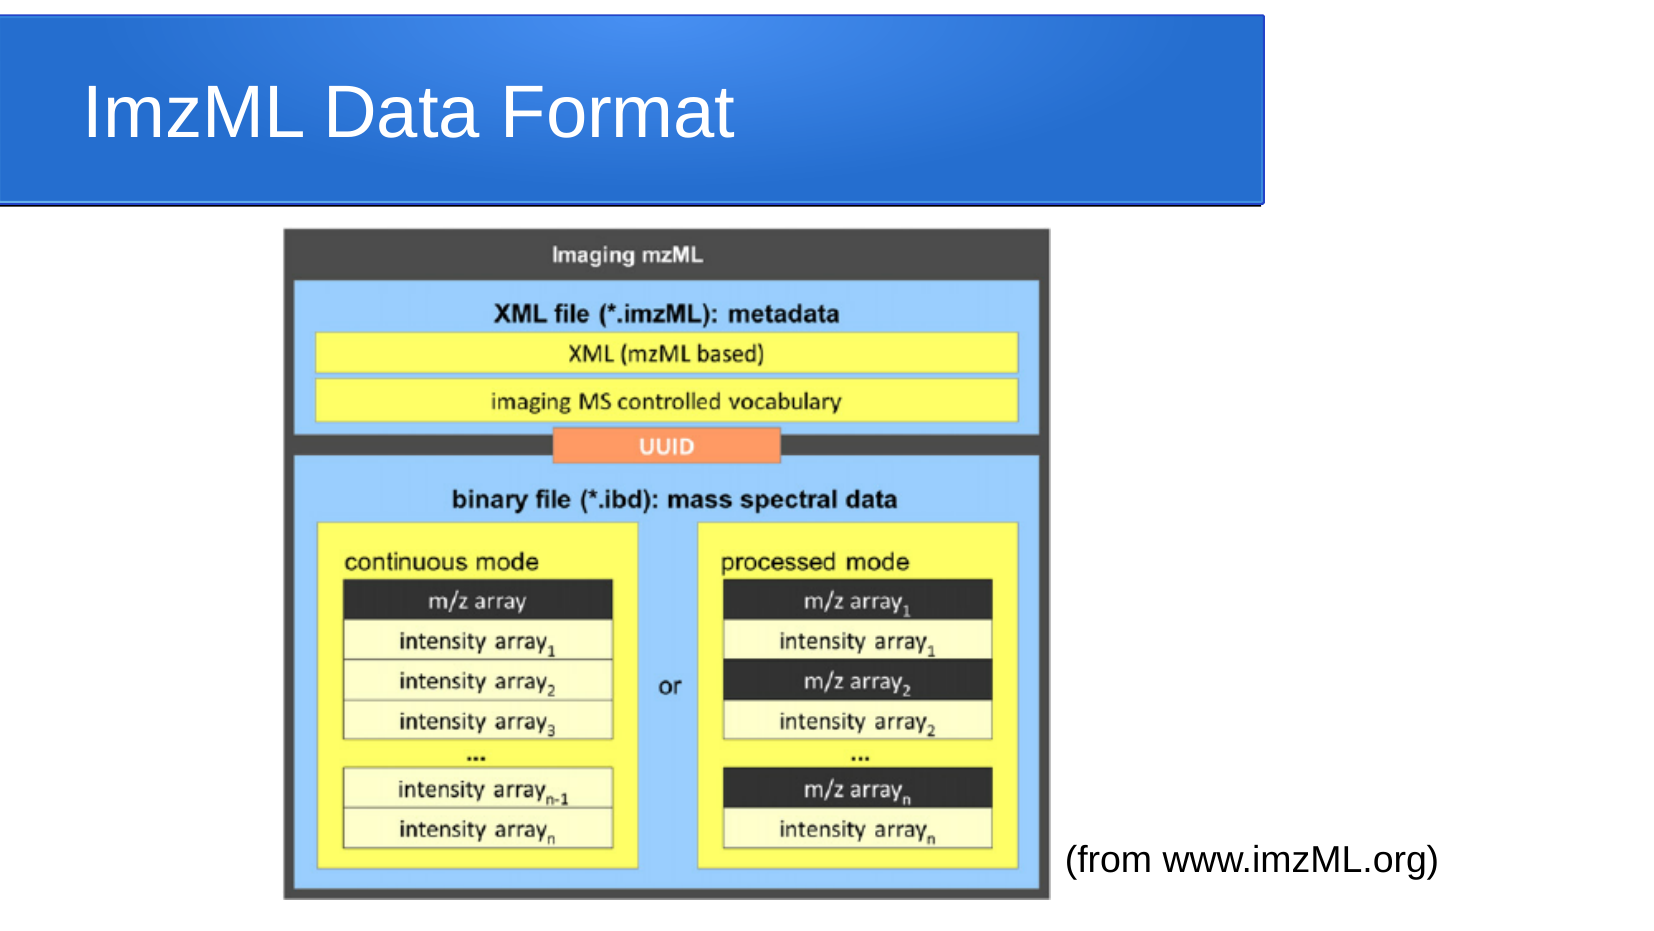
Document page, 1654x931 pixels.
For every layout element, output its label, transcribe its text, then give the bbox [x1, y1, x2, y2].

text_box (from www.imzML.org) [1050, 831, 1456, 889]
picture [282, 226, 1051, 901]
title ImzML Data Format [82, 35, 1235, 189]
